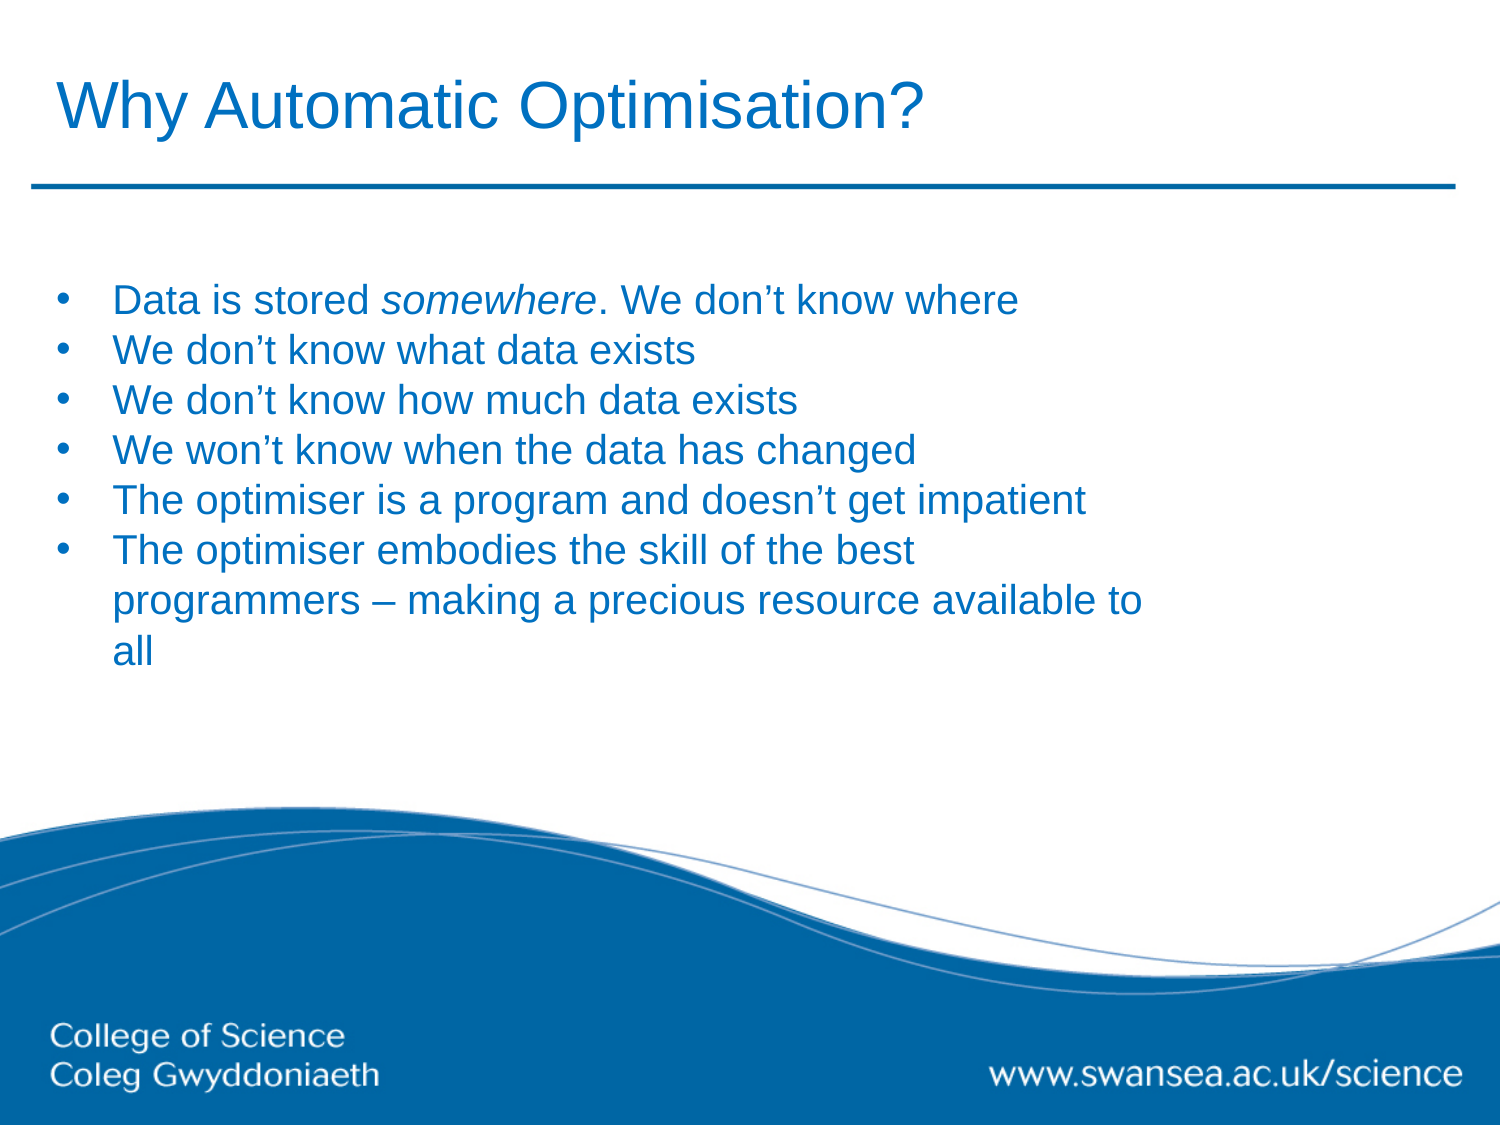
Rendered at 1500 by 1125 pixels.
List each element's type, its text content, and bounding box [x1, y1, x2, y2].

text_box Why Automatic Optimisation? [41, 54, 1164, 150]
picture [0, 0, 1500, 1125]
text_box Data is stored somewhere. We don’t know where We don’t know what data exists We don’t know how much data exists We won’t know when the data has changed The optimiser is a program and doesn’t get impatient The optimiser embodies the skill of the best programmers – making a precious resource available to all [41, 265, 1164, 681]
